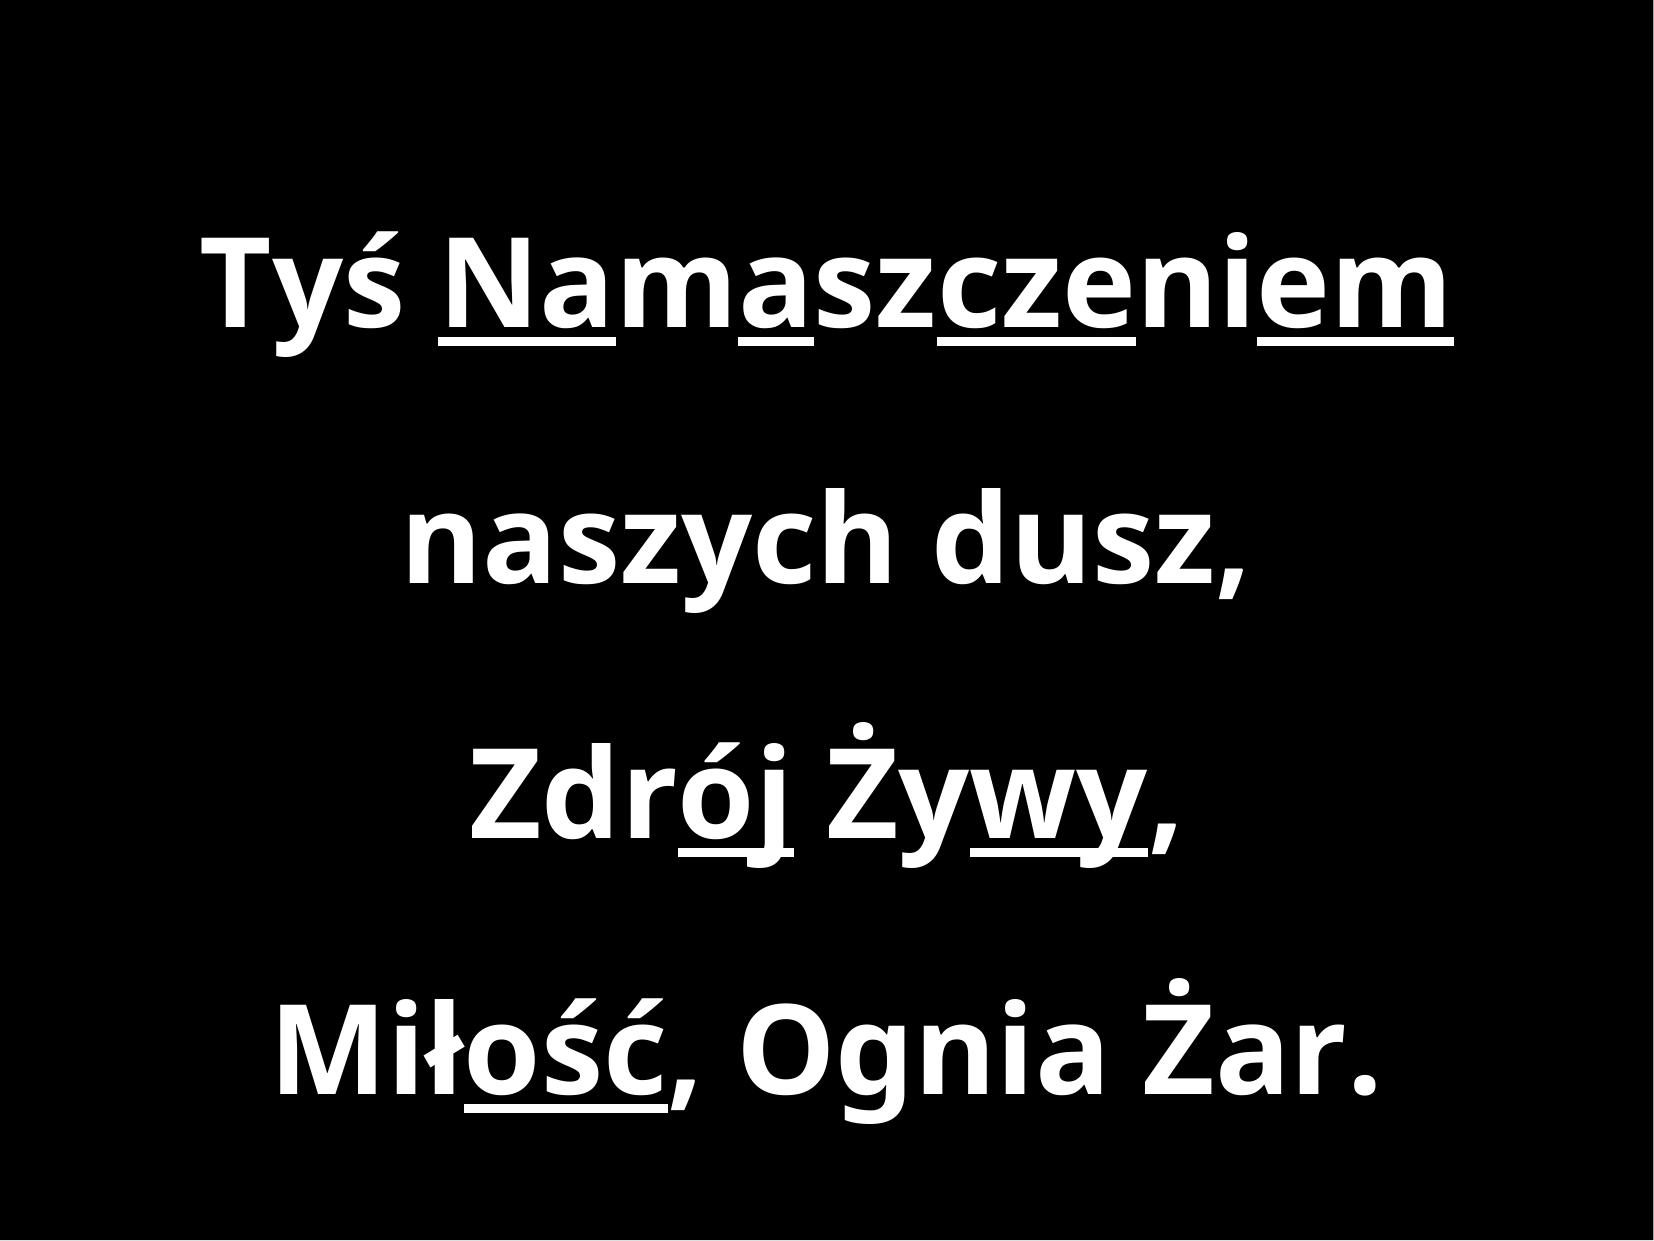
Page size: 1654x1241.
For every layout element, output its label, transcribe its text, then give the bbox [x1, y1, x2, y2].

title Tyś Namaszczeniem naszych dusz, Zdrój Żywy, Miłość, Ognia Żar. [0, 0, 1654, 1241]
